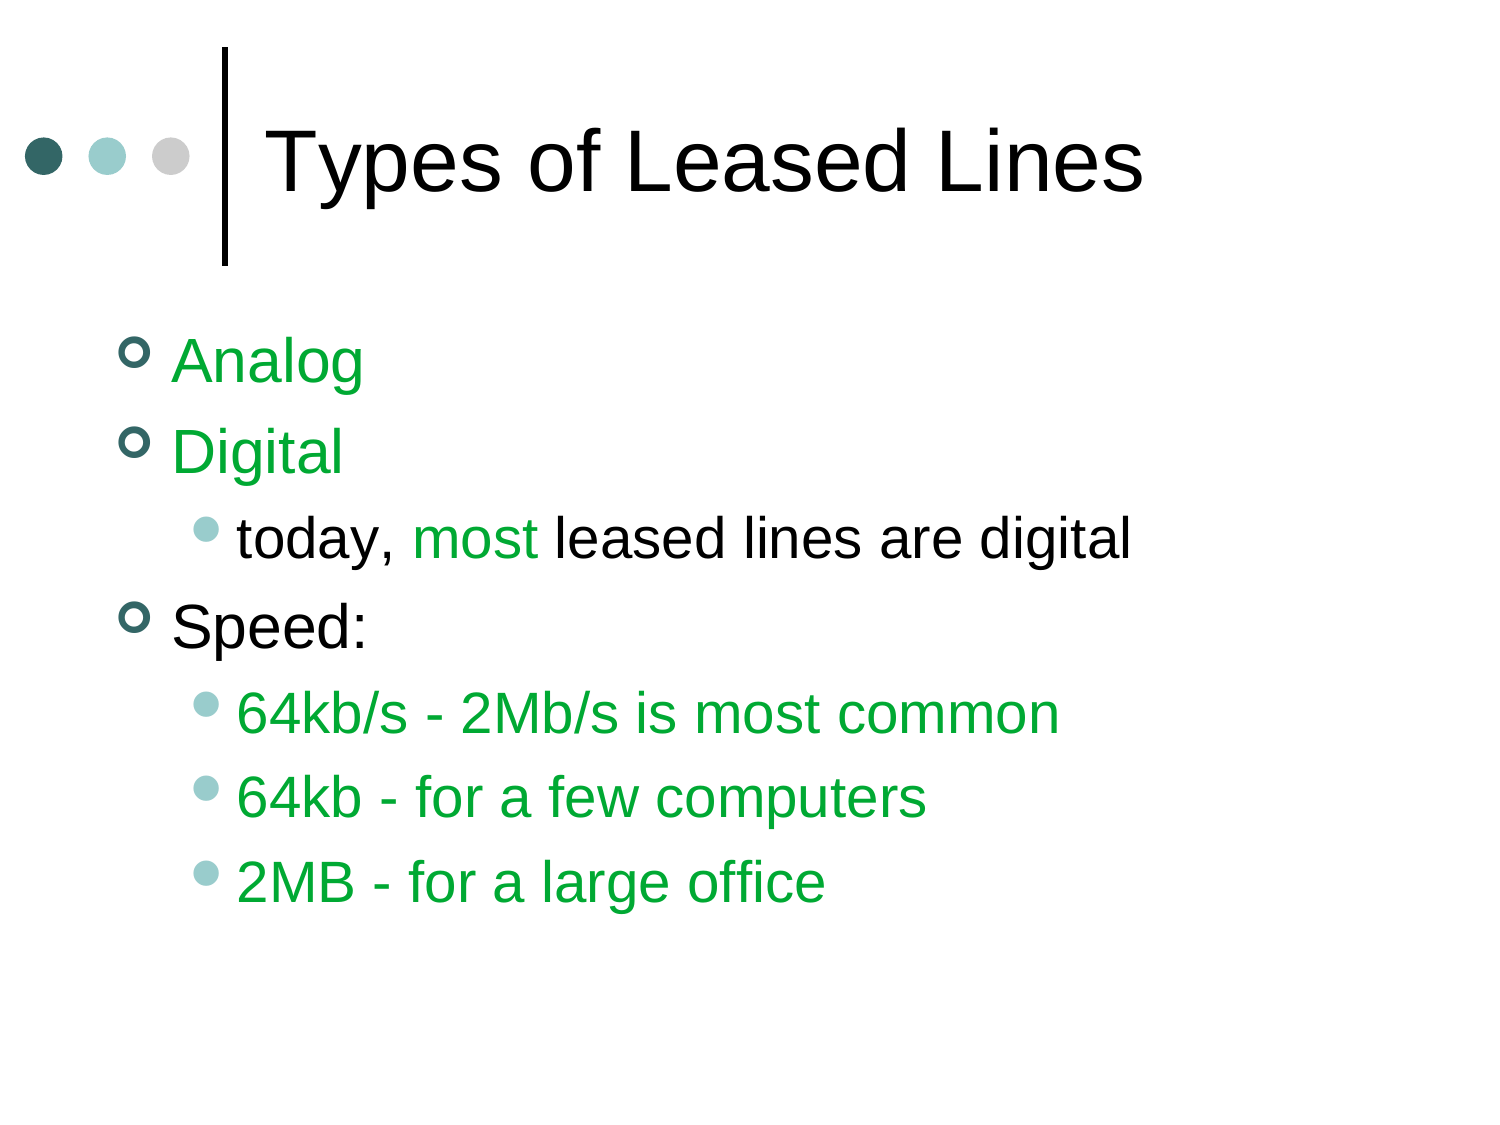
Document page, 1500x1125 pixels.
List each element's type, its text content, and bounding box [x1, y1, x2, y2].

list Analog Digital today, most leased lines are digital Speed: 64kb/s - 2Mb/s is most common 64kb - for a few computers 2MB - for a large office [100, 312, 1400, 988]
title Types of Leased Lines [249, 31, 1401, 282]
